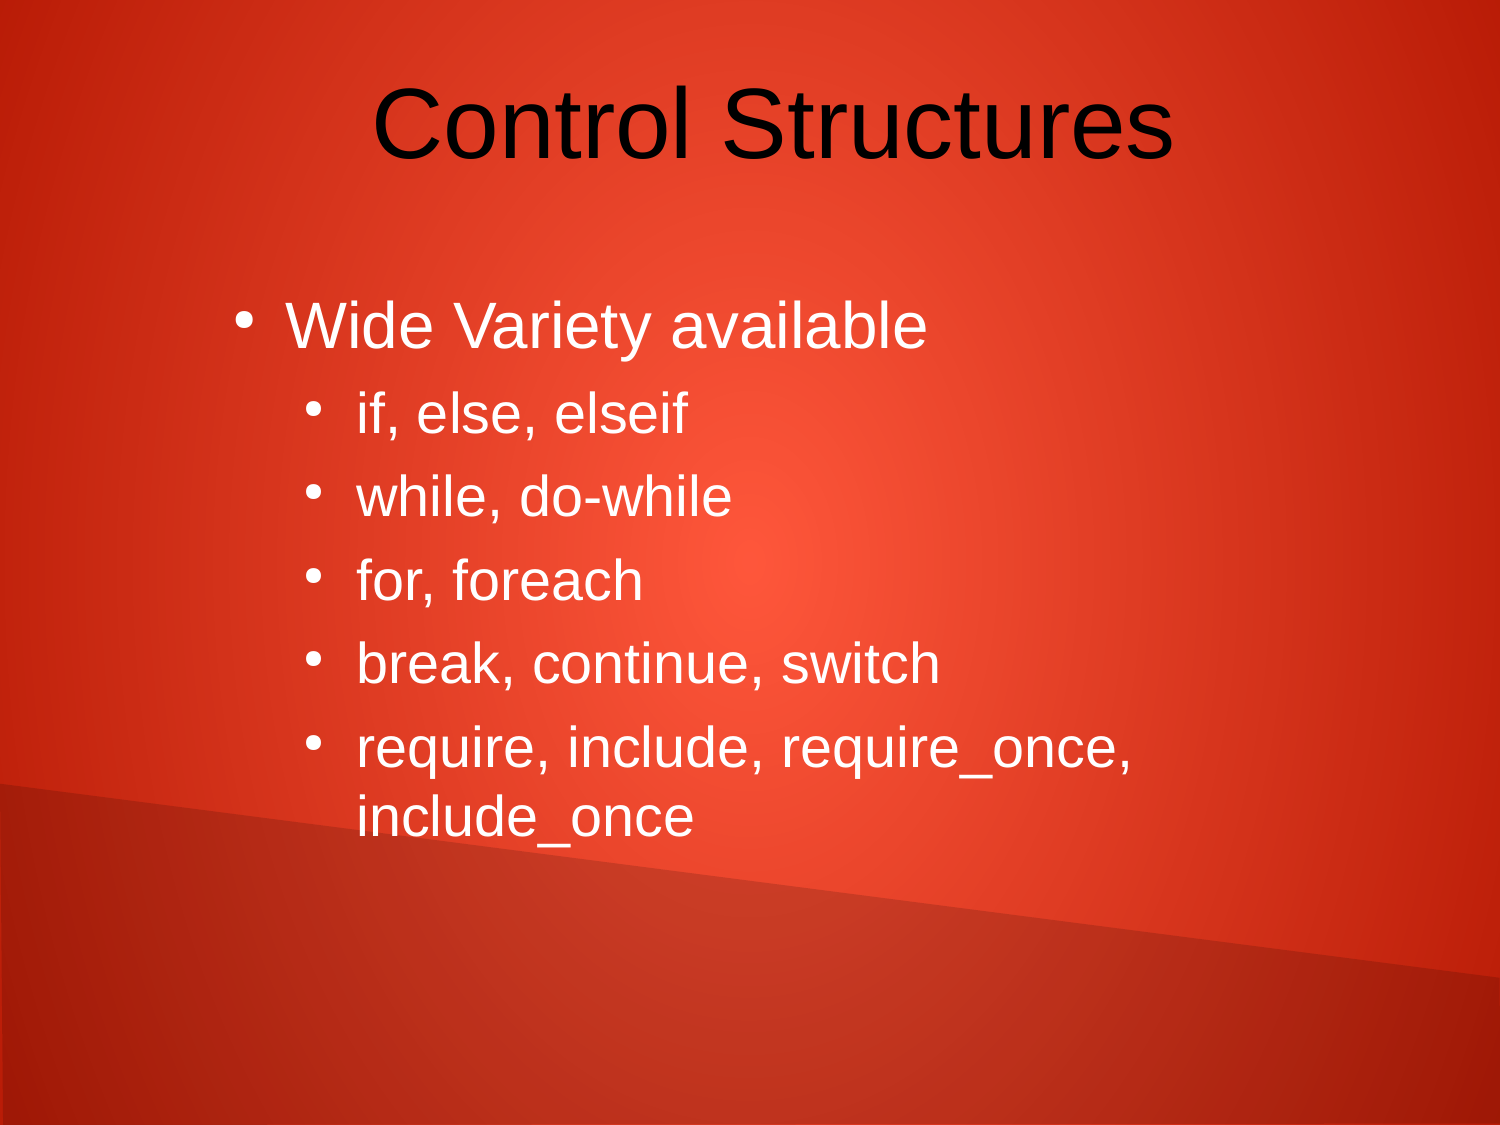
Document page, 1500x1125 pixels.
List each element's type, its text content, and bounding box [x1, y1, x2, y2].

list Wide Variety available if, else, elseif while, do-while for, foreach break, continue, switch require, include, require_once, include_once [200, 275, 1476, 1026]
title Control Structures [24, 24, 1488, 213]
